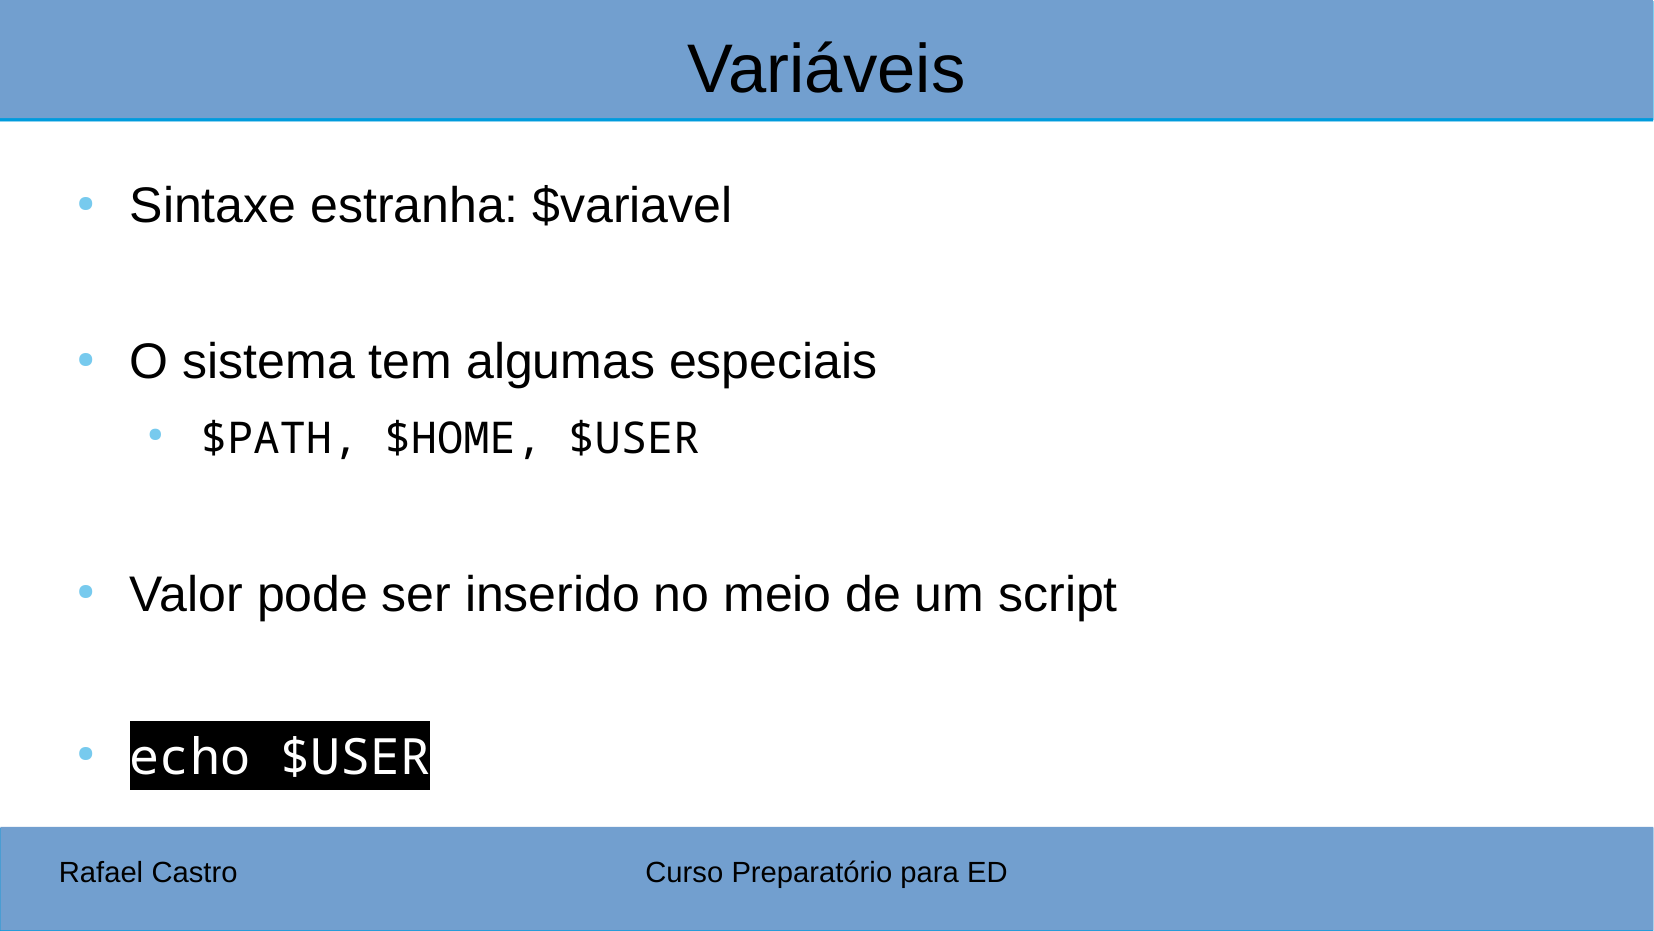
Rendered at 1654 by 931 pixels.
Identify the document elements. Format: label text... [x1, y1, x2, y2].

list Sintaxe estranha: $variavel O sistema tem algumas especiais $PATH, $HOME, $USER Valor pode ser inserido no meio de um script echo $USER [59, 177, 1595, 768]
title Variáveis [59, 29, 1595, 108]
